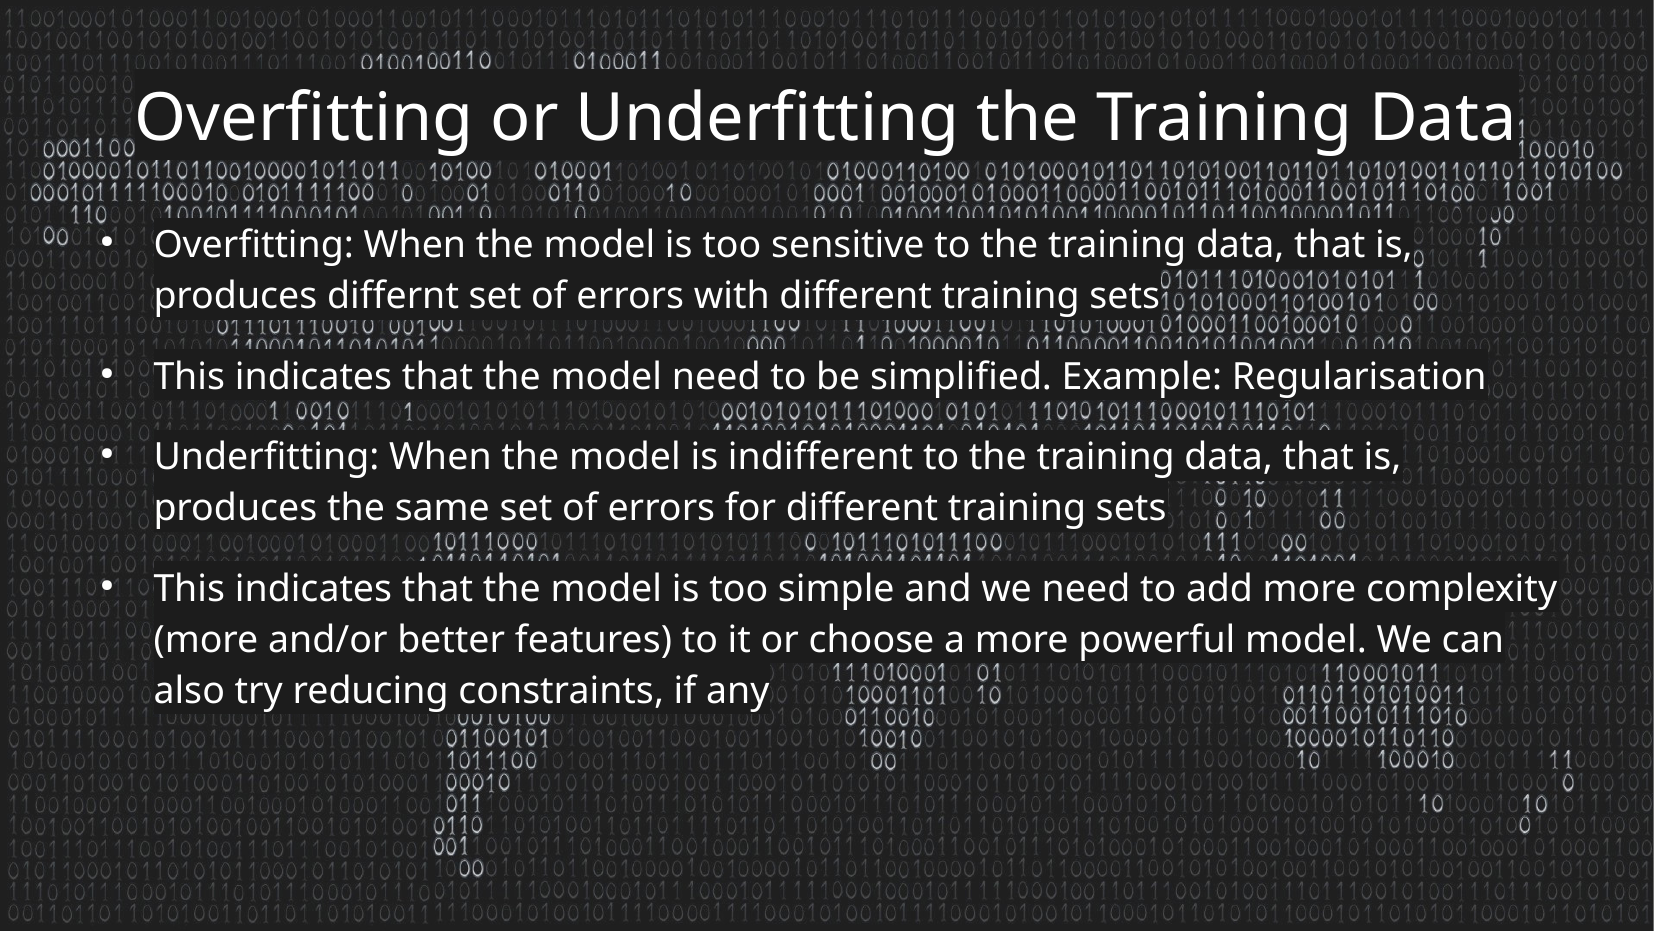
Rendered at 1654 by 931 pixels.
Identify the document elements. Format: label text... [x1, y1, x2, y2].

list Overfitting: When the model is too sensitive to the training data, that is, produces differnt set of errors with different training sets This indicates that the model need to be simplified. Example: Regularisation Underfitting: When the model is indifferent to the training data, that is, produces the same set of errors for different training sets This indicates that the model is too simple and we need to add more complexity (more and/or better features) to it or choose a more powerful model. We can also try reducing constraints, if any [82, 217, 1571, 758]
picture [0, 0, 1654, 931]
title Overfitting or Underfitting the Training Data [82, 31, 1571, 198]
